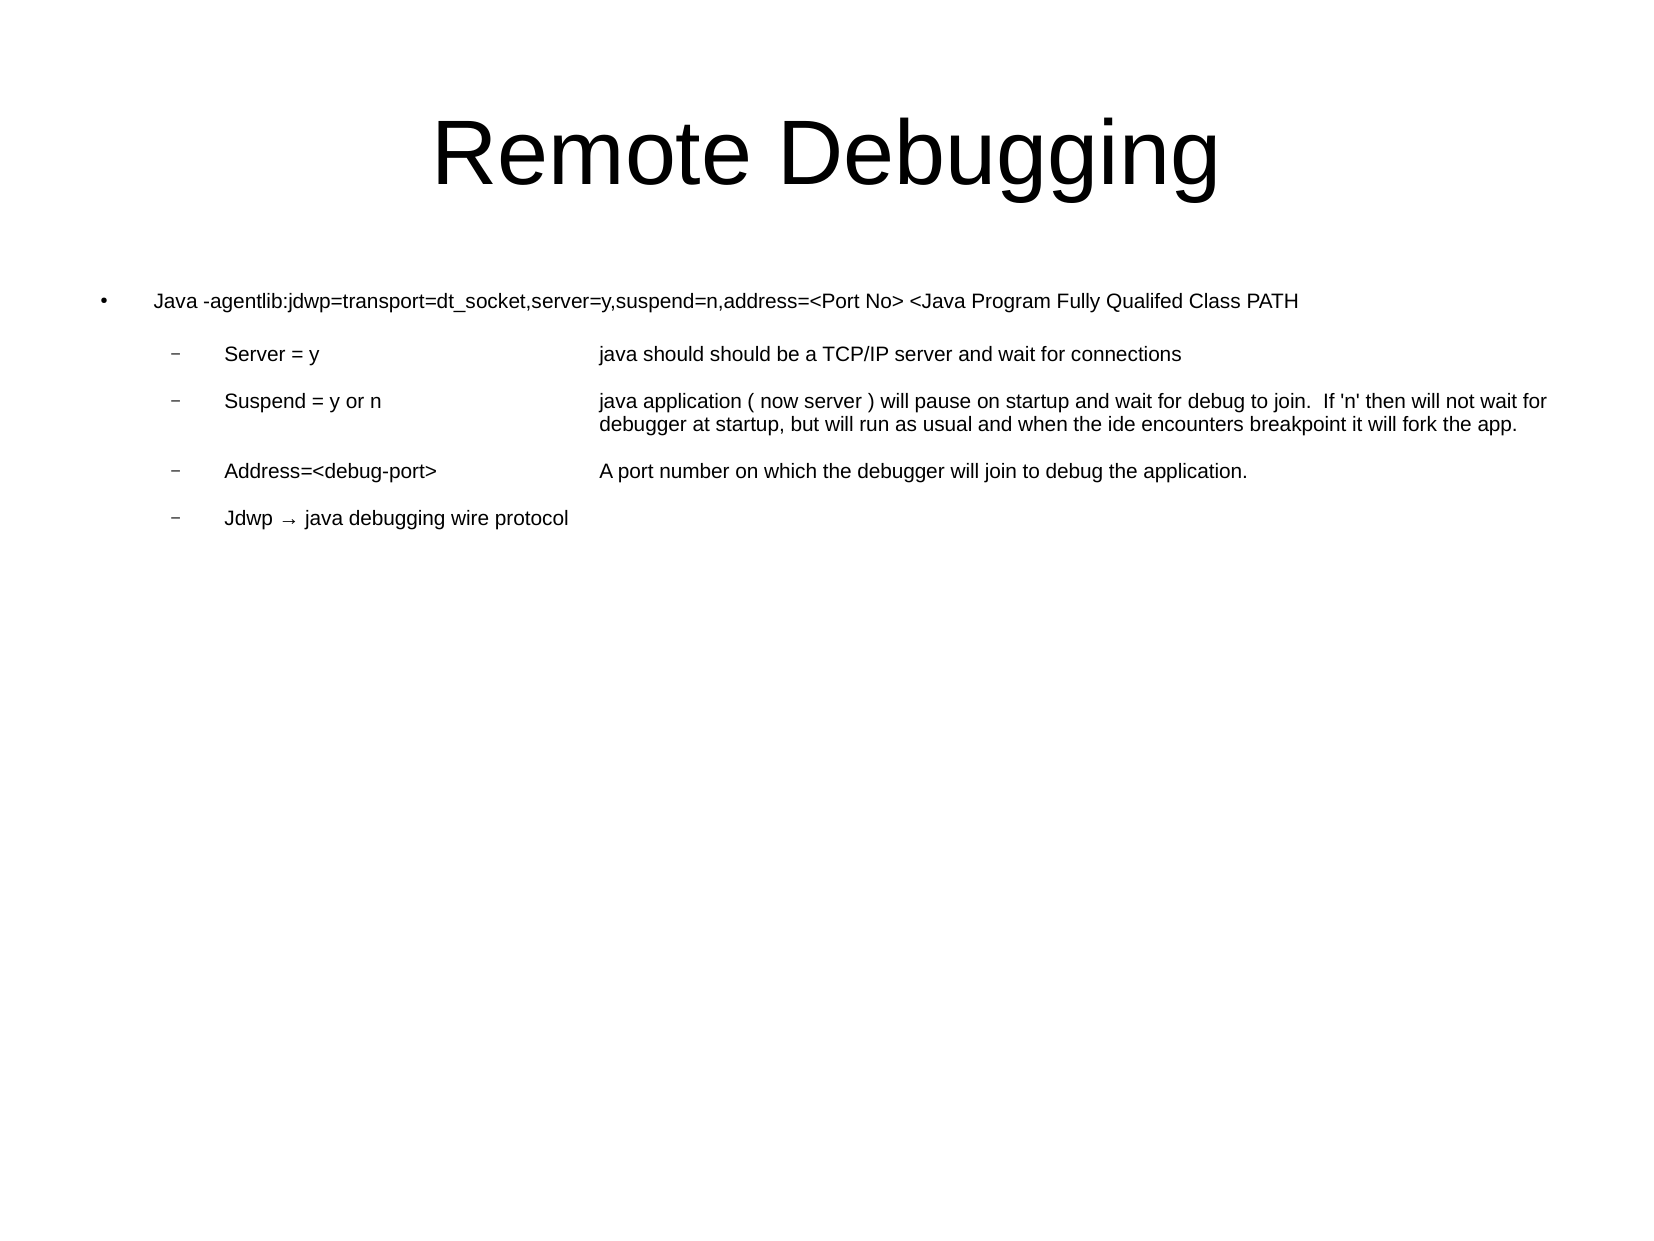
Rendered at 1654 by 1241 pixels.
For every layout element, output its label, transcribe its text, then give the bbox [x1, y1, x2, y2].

list Java -agentlib:jdwp=transport=dt_socket,server=y,suspend=n,address=<Port No> <Java Program Fully Qualifed Class PATH Server = y java should should be a TCP/IP server and wait for connections Suspend = y or n java application ( now server ) will pause on startup and wait for debug to join. If 'n' then will not wait for debugger at startup, but will run as usual and when the ide encounters breakpoint it will fork the app. Address=<debug-port> A port number on which the debugger will join to debug the application. Jdwp → java debugging wire protocol [82, 290, 1571, 1010]
title Remote Debugging [82, 49, 1571, 257]
